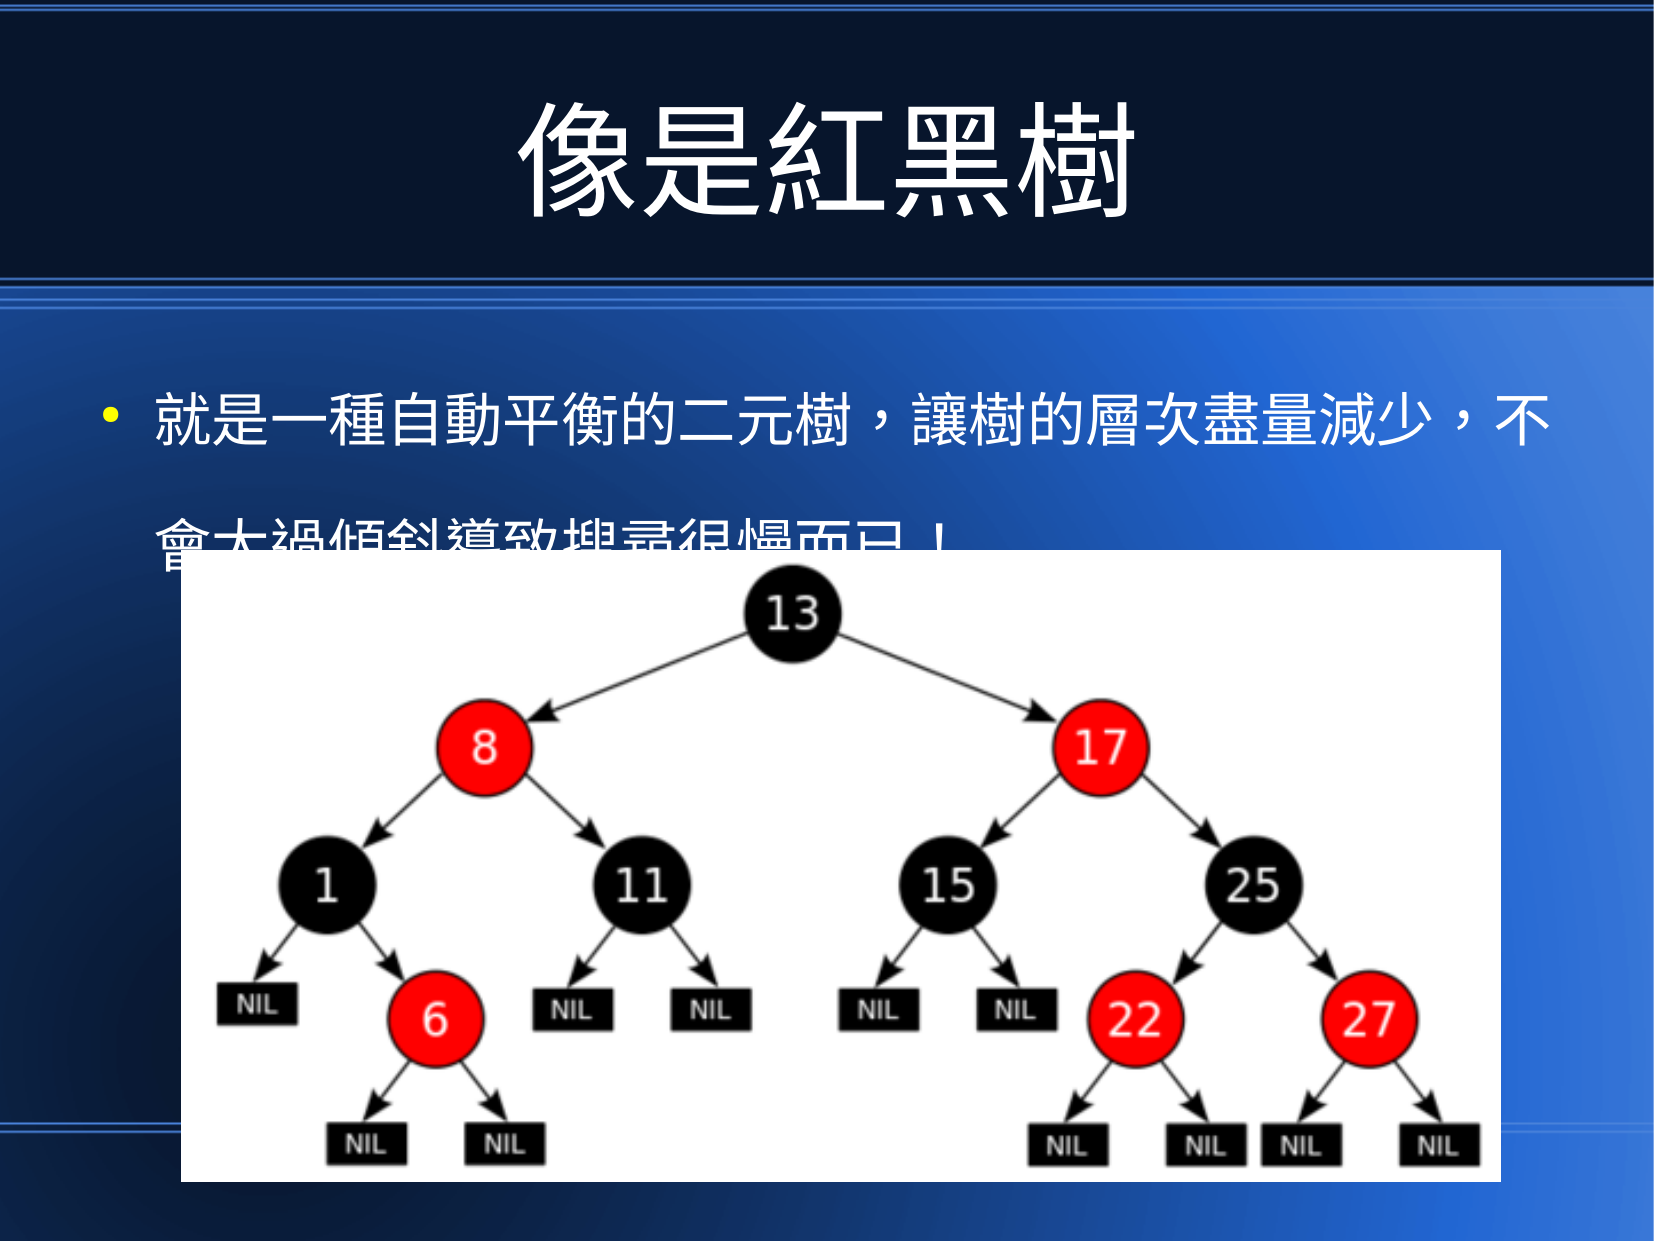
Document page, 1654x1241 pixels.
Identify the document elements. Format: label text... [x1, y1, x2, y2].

list 就是一種自動平衡的二元樹，讓樹的層次盡量減少，不會太過傾斜導致搜尋很慢而已！ [82, 331, 1571, 1241]
title 像是紅黑樹 [82, 49, 1571, 257]
picture [181, 550, 1501, 1182]
picture [0, 0, 1654, 1241]
